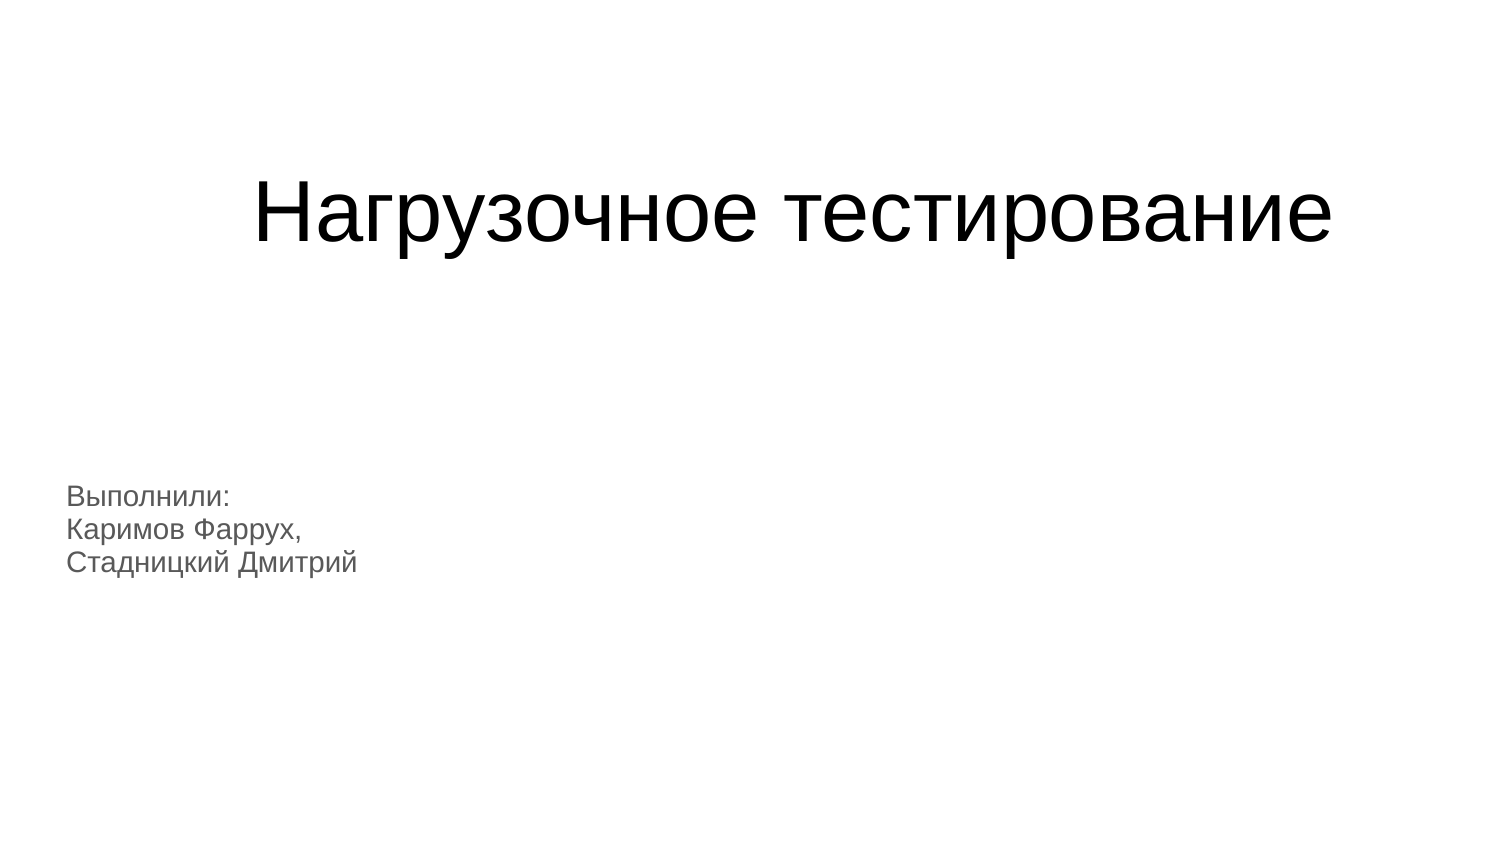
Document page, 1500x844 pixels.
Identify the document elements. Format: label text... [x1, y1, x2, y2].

subtitle Выполнили: Каримов Фаррух, Стадницкий Дмитрий [51, 464, 1449, 595]
title Нагрузочное тестирование [164, 89, 1423, 275]
